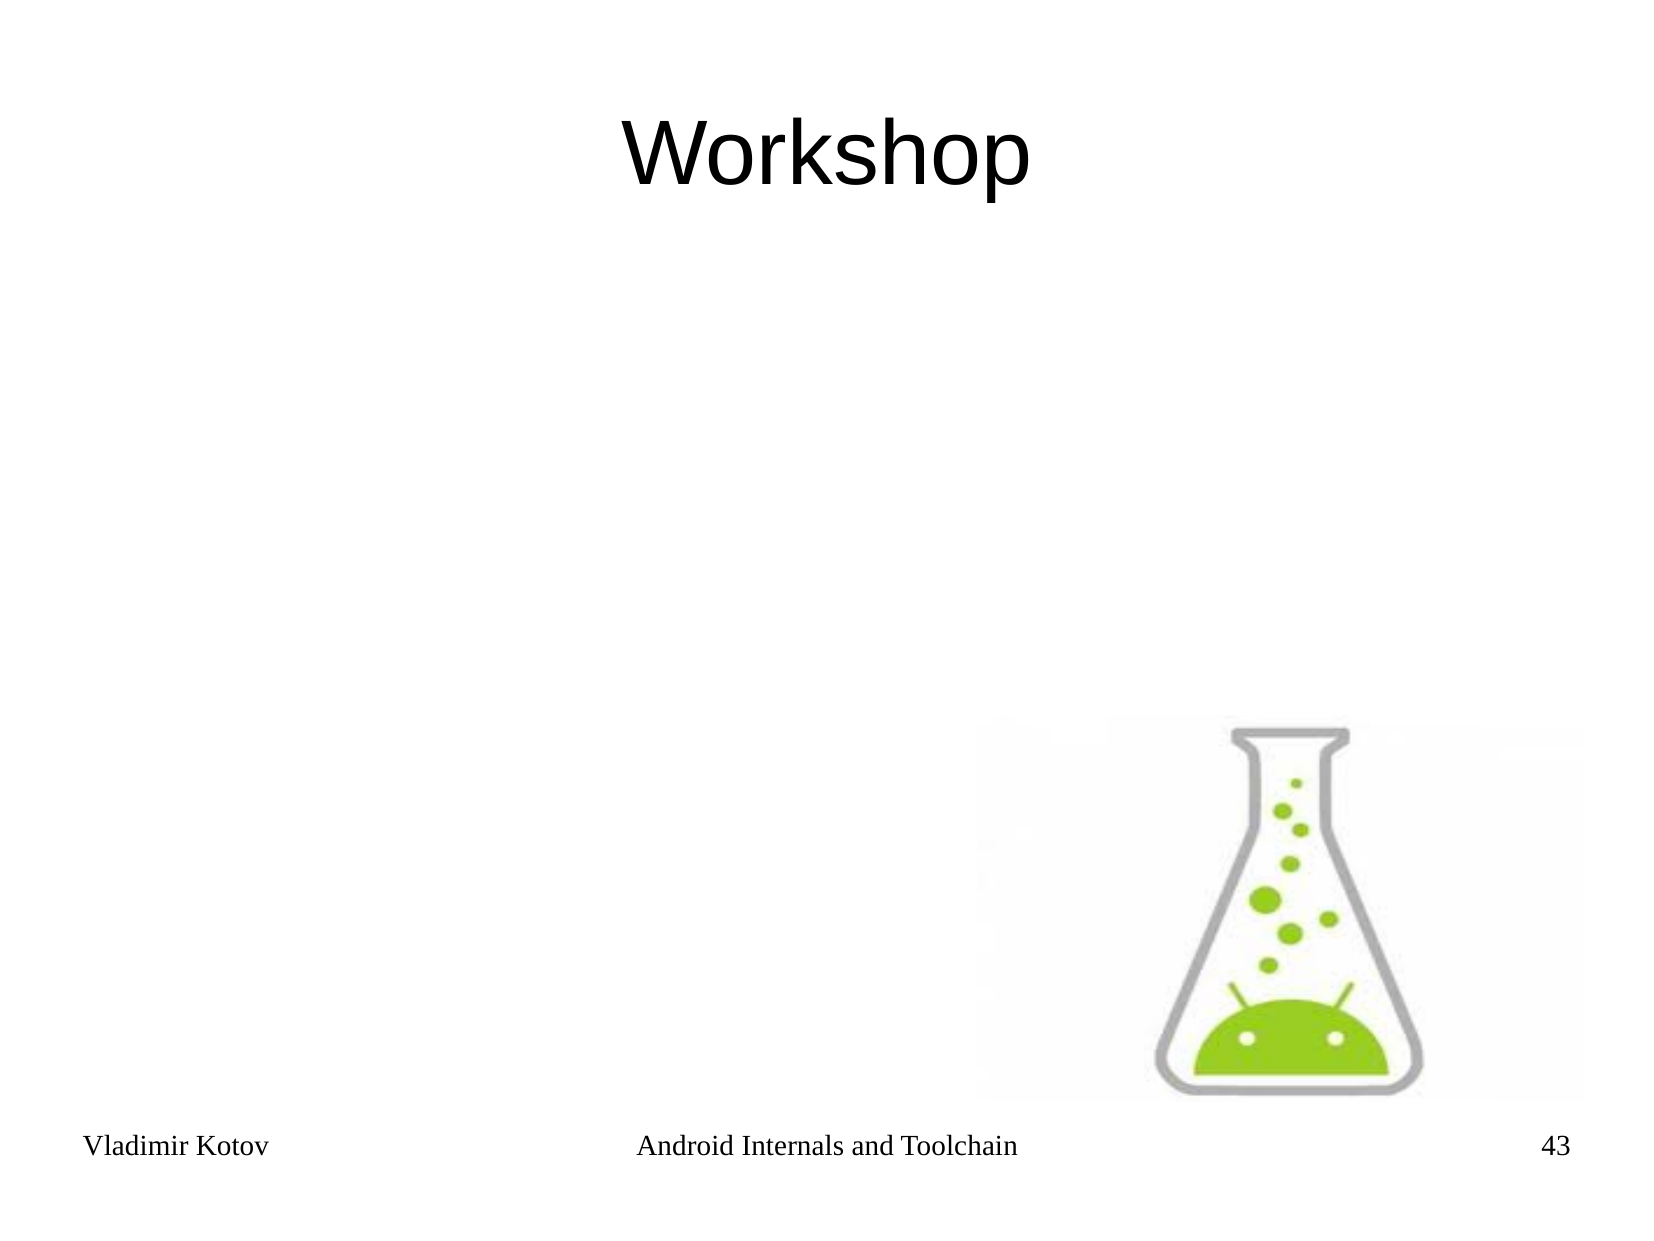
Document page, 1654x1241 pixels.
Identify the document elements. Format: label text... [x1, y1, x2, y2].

picture [977, 715, 1584, 1102]
title Workshop [82, 49, 1571, 257]
